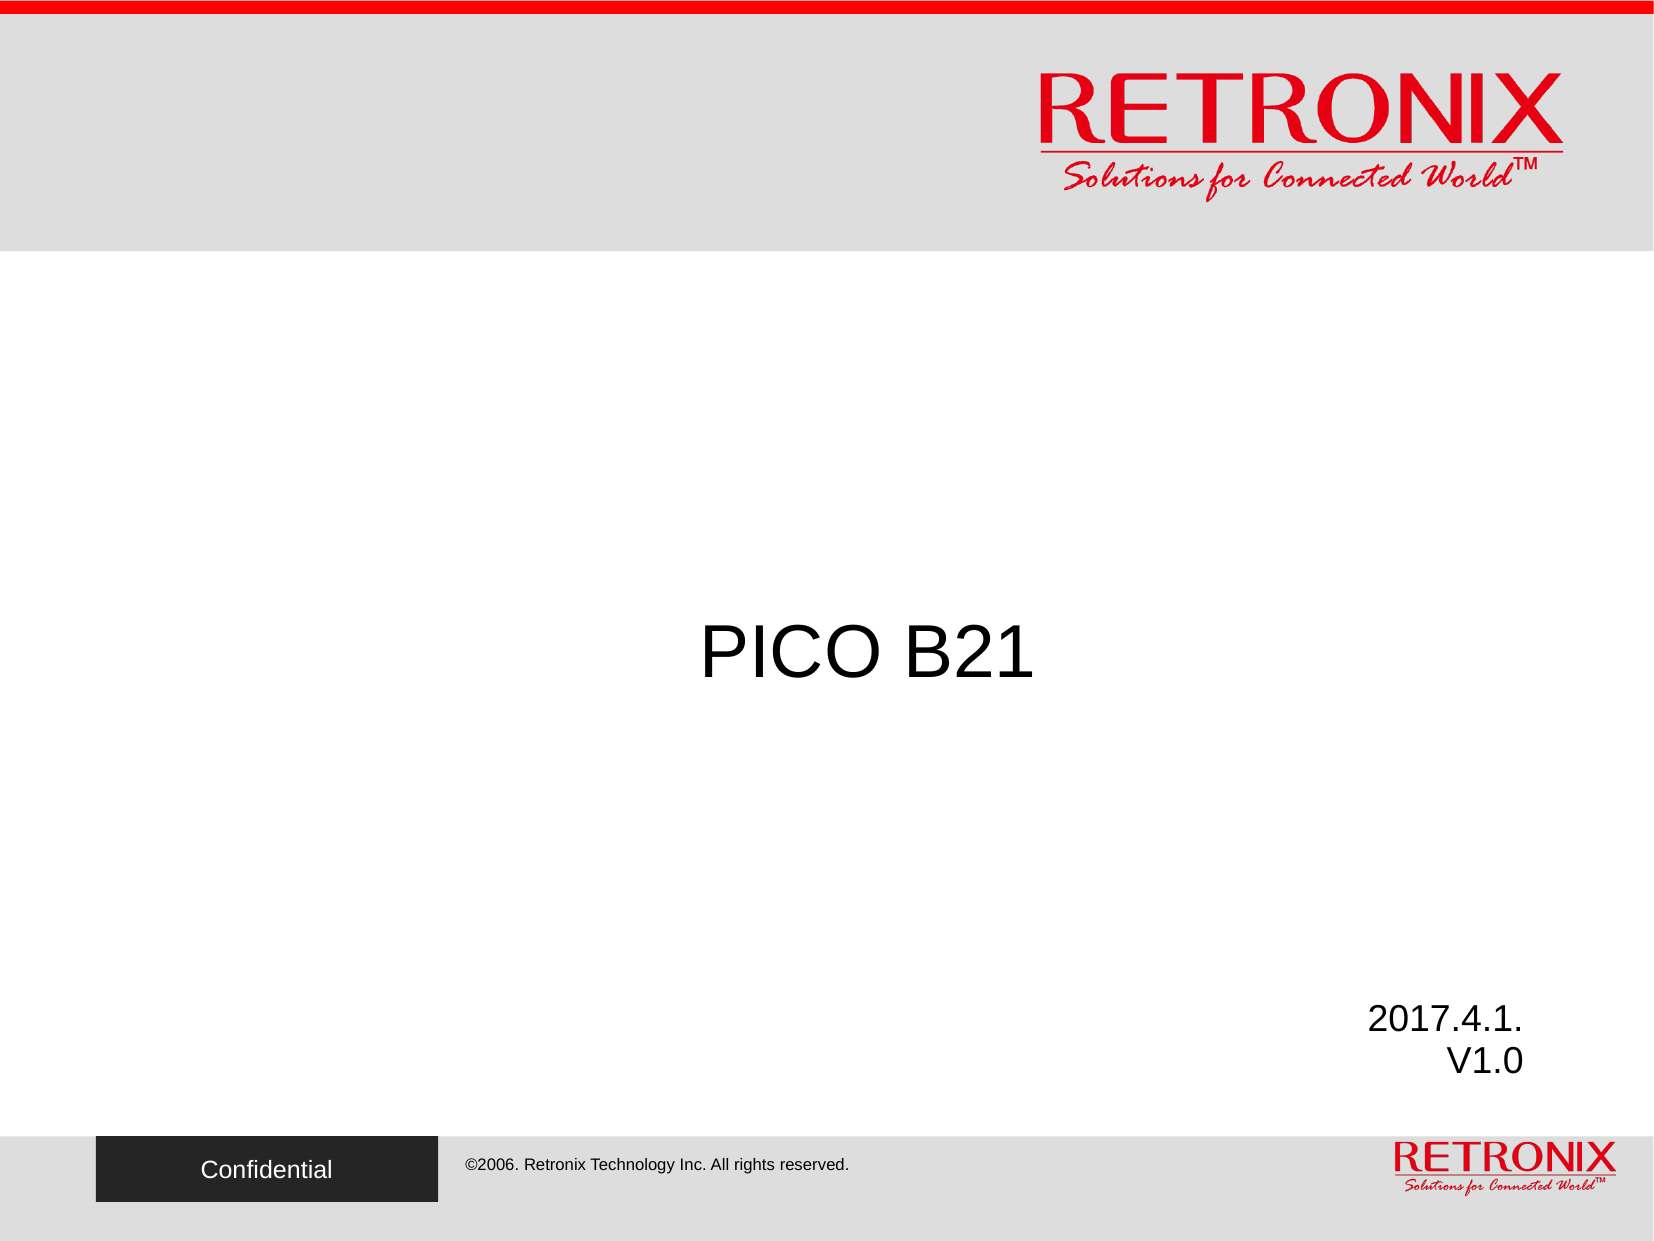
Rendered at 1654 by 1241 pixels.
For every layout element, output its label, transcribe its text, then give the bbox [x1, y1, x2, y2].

subtitle PICO B21 [389, 537, 1347, 766]
picture [1391, 1139, 1620, 1198]
picture [1031, 67, 1572, 206]
text_box 2017.4.1. V1.0 [1169, 968, 1524, 1111]
